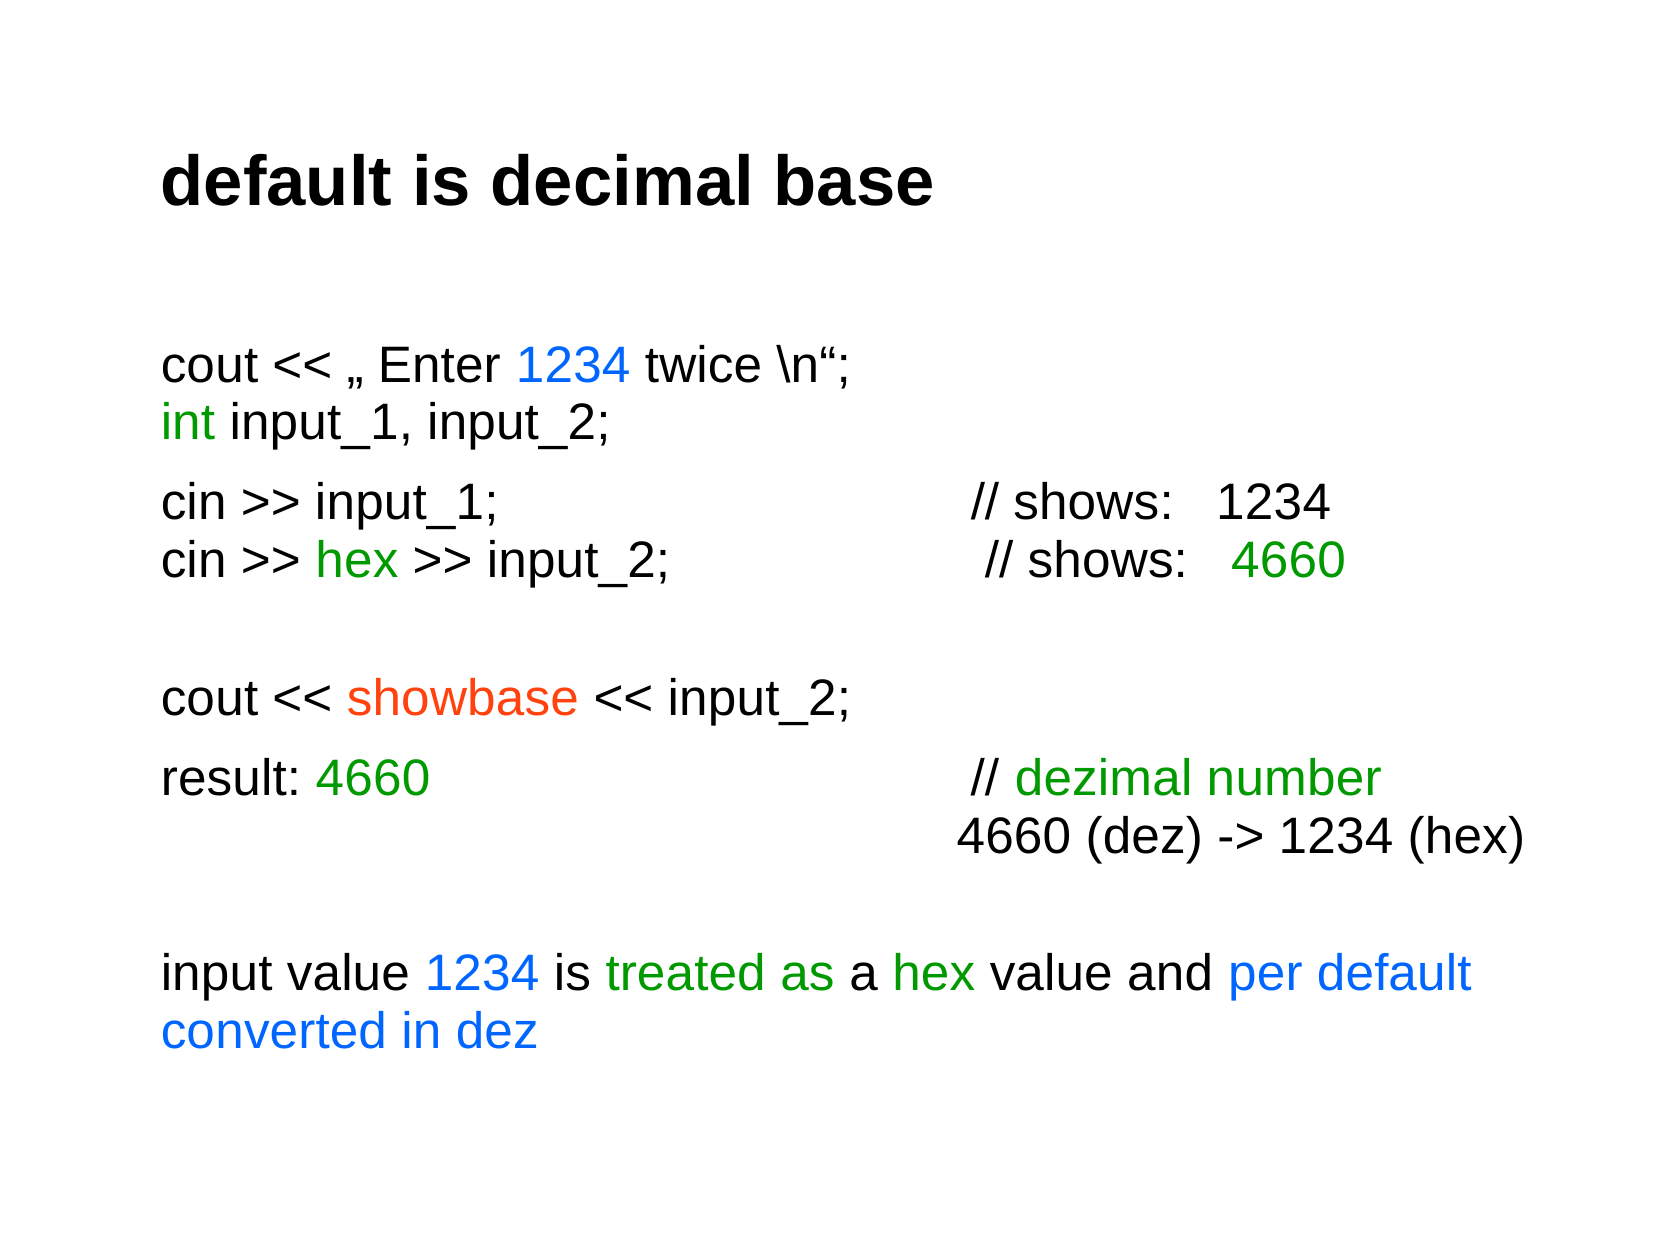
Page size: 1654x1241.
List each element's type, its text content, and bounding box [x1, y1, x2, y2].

list default is decimal base cout << „ Enter 1234 twice \n“; int input_1, input_2; cin >> input_1; // shows: 1234 cin >> hex >> input_2; // shows: 4660 cout << showbase << input_2; result: 4660 // dezimal number 4660 (dez) -> 1234 (hex) input value 1234 is treated as a hex value and per default converted in dez [106, 141, 1595, 1099]
